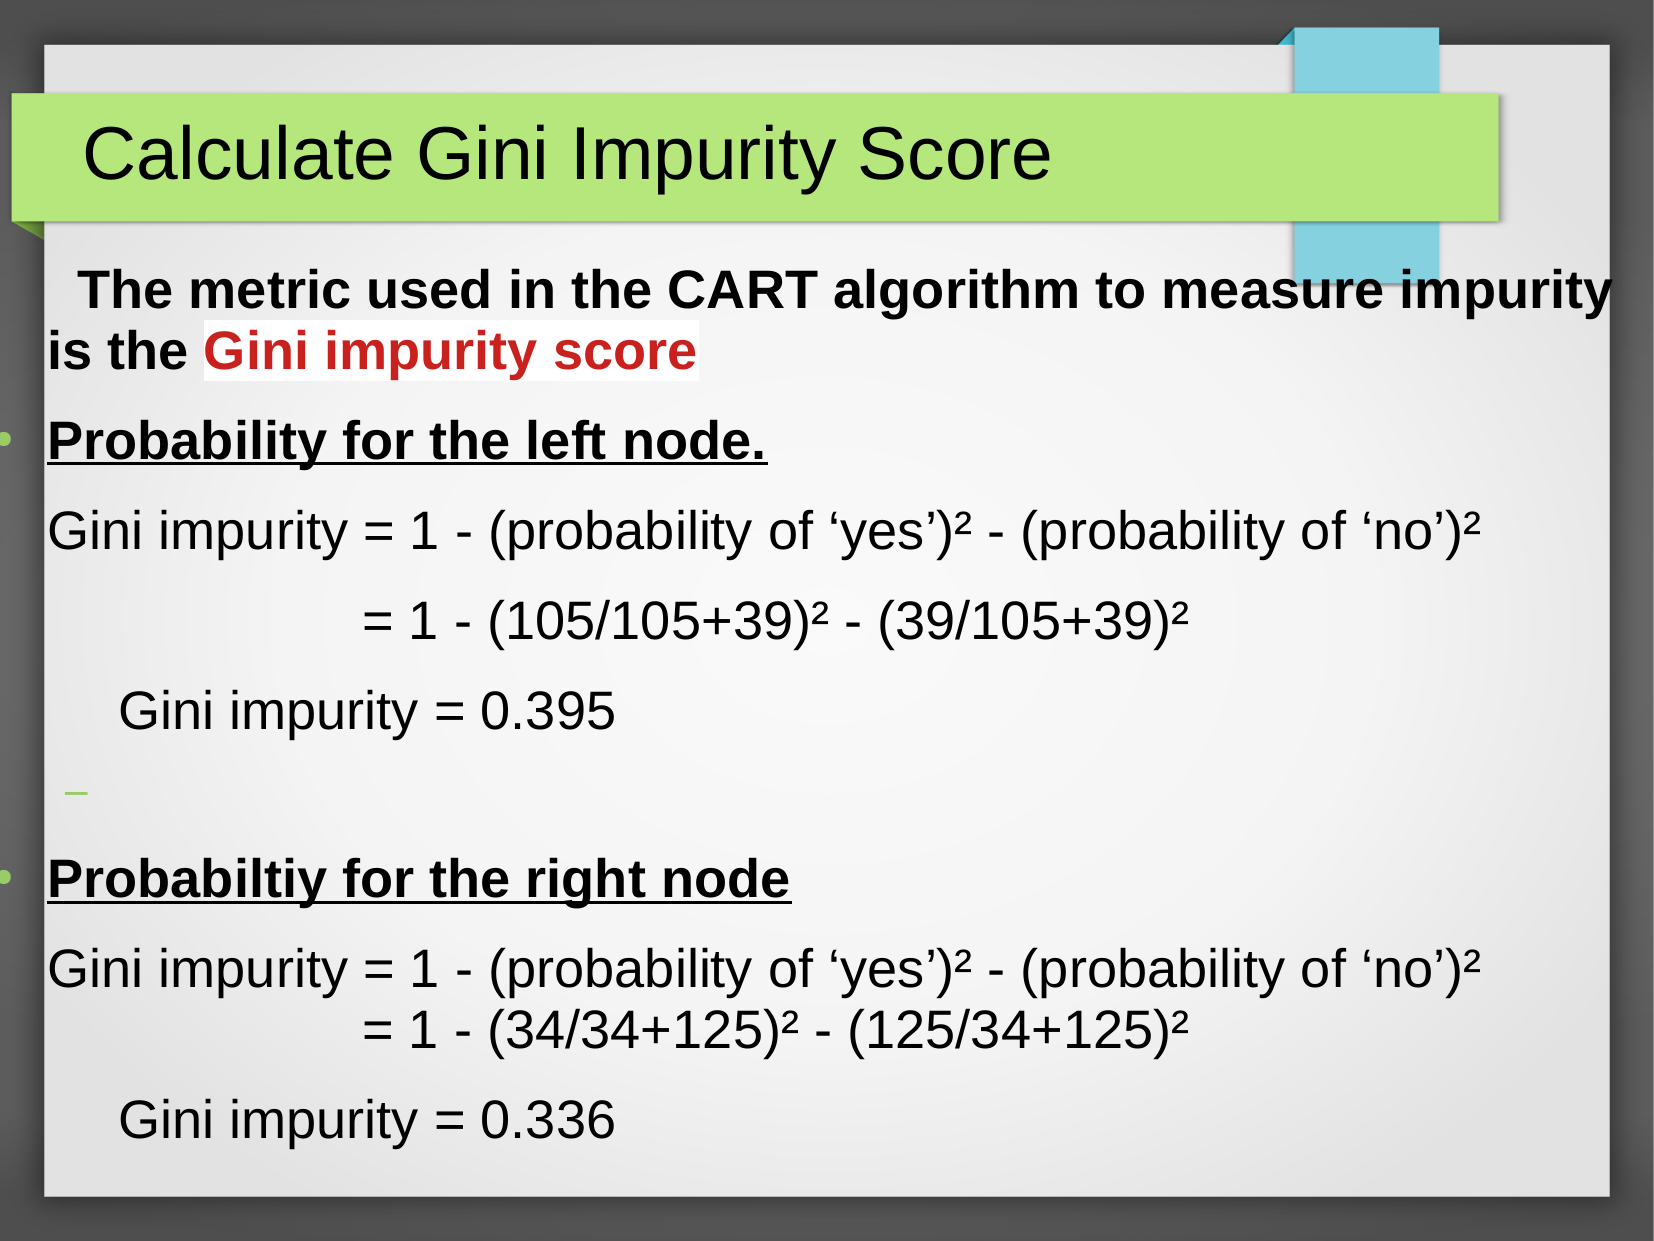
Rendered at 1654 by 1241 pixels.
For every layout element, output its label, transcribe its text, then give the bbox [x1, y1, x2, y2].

title Calculate Gini Impurity Score [82, 94, 1264, 213]
picture [0, 0, 1654, 1241]
list The metric used in the CART algorithm to measure impurity is the Gini impurity score Probability for the left node. Gini impurity = 1 - (probability of ‘yes’)² - (probability of ‘no’)² = 1 - (105/105+39)² - (39/105+39)² Gini impurity = 0.395 Probabiltiy for the right node Gini impurity = 1 - (probability of ‘yes’)² - (probability of ‘no’)² = 1 - (34/34+125)² - (125/34+125)² Gini impurity = 0.336 [0, 259, 1642, 1241]
